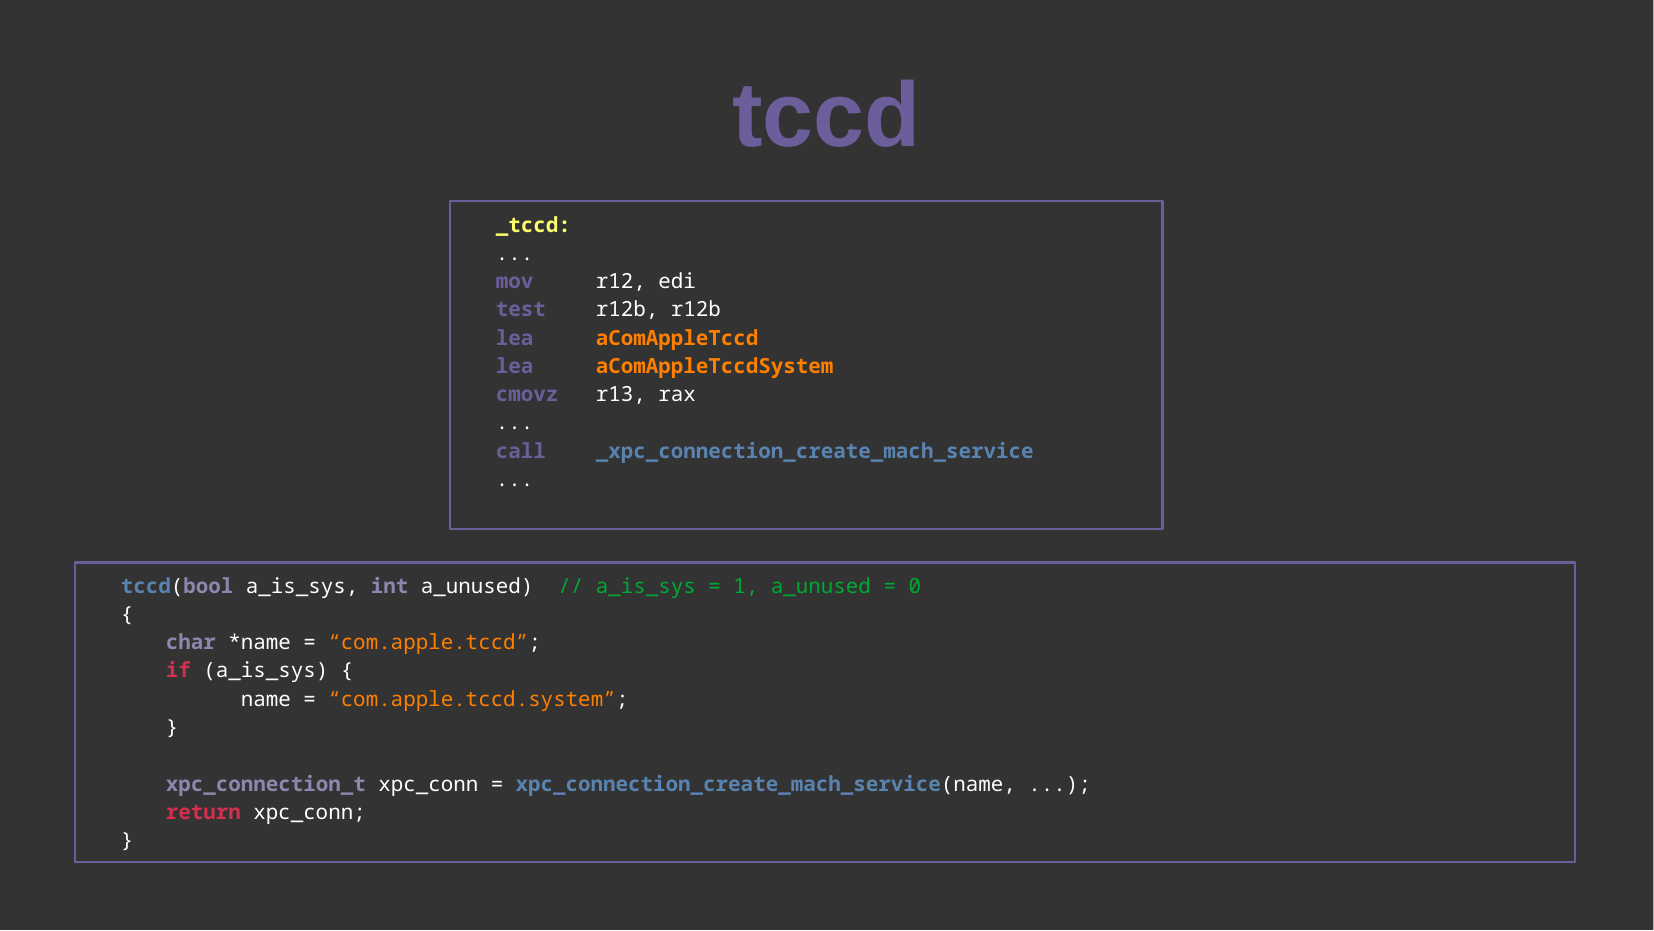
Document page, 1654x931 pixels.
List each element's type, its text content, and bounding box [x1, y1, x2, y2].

title tccd [82, 37, 1571, 193]
text_box _tccd: ... mov r12, edi test r12b, r12b lea aComAppleTccd lea aComAppleTccdSystem cmovz r13, rax ... call _xpc_connection_create_mach_service ... [450, 201, 1163, 502]
text_box tccd(bool a_is_sys, int a_unused) // a_is_sys = 1, a_unused = 0 { char *name = “com.apple.tccd”; if (a_is_sys) { name = “com.apple.tccd.system”; } xpc_connection_t xpc_conn = xpc_connection_create_mach_service(name, ...); return xpc_conn; } [75, 562, 1576, 837]
